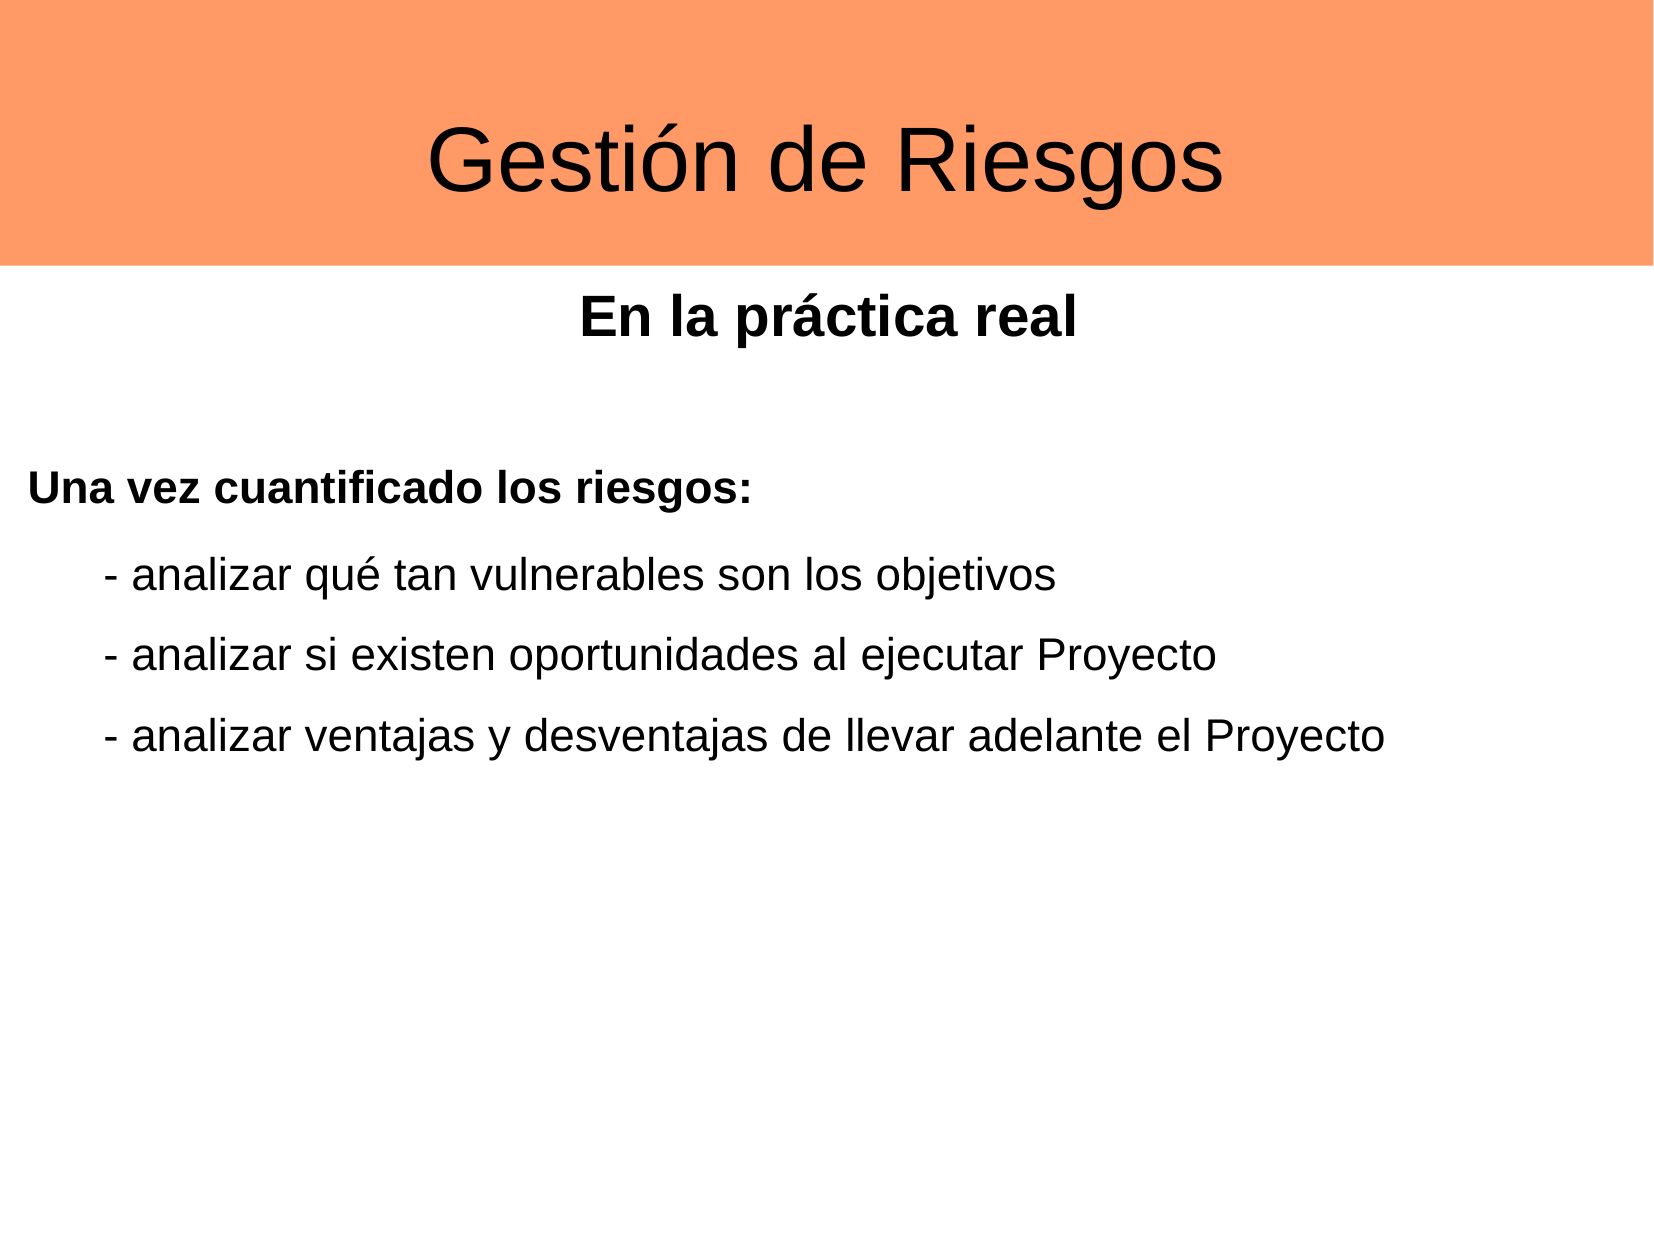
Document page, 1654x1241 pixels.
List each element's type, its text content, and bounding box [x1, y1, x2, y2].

text_box En la práctica real Una vez cuantificado los riesgos: - analizar qué tan vulnerables son los objetivos - analizar si existen oportunidades al ejecutar Proyecto - analizar ventajas y desventajas de llevar adelante el Proyecto [23, 289, 1630, 1241]
text_box Gestión de Riesgos [82, 49, 1571, 257]
text_box [0, 0, 1654, 266]
